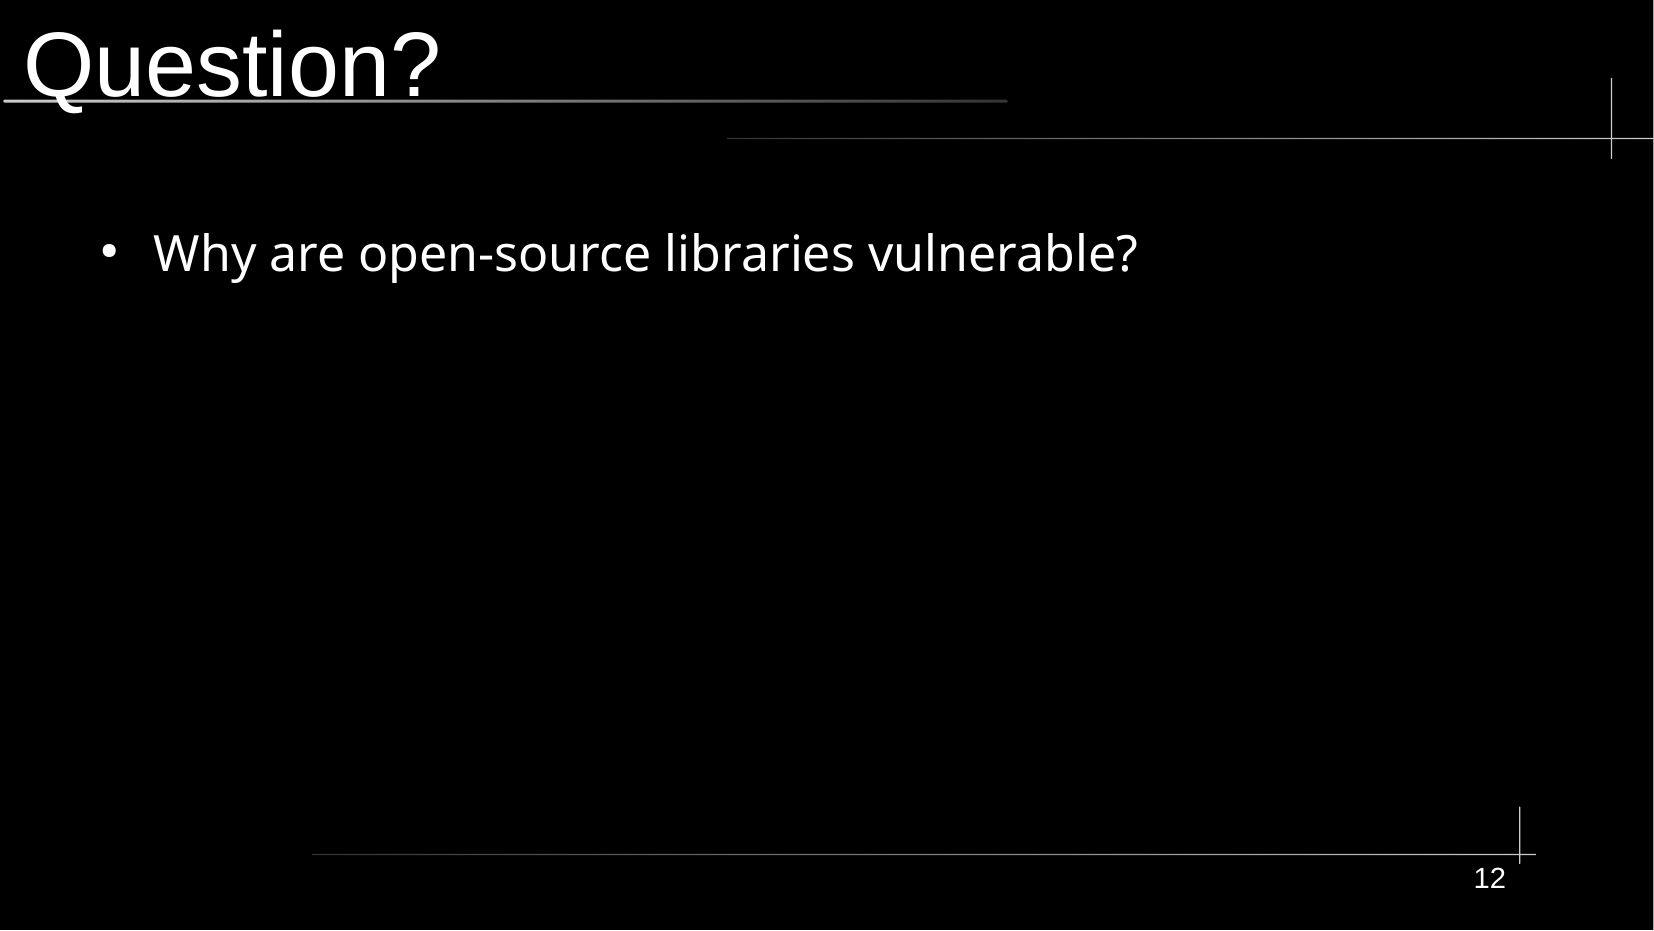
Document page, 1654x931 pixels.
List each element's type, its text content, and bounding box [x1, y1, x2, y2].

list Why are open-source libraries vulnerable? [82, 217, 1571, 758]
title Question? [23, 11, 1589, 119]
